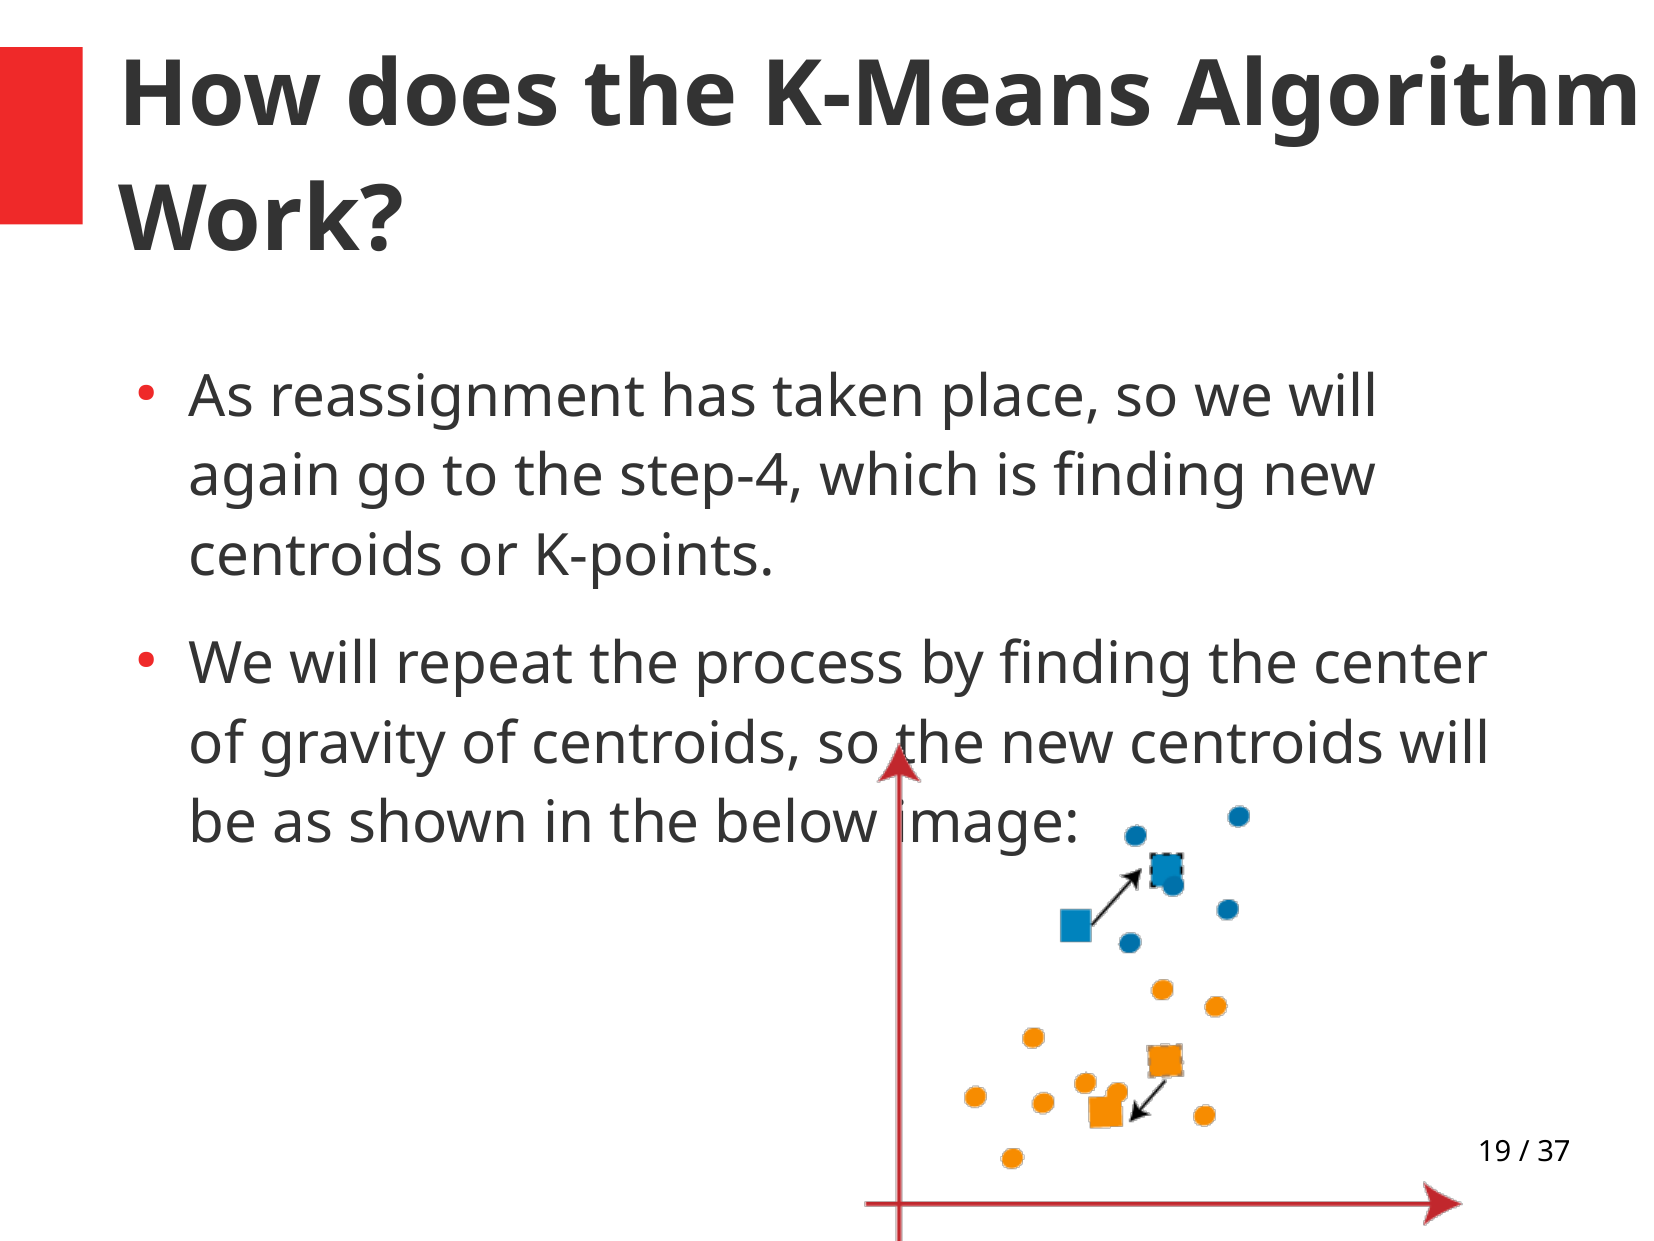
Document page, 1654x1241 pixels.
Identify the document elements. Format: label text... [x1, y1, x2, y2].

list As reassignment has taken place, so we will again go to the step-4, which is finding new centroids or K-points. We will repeat the process by finding the center of gravity of centroids, so the new centroids will be as shown in the below image: [118, 354, 1536, 1074]
picture [846, 684, 1477, 1241]
title How does the K-Means Algorithm Work? [118, 28, 1654, 278]
